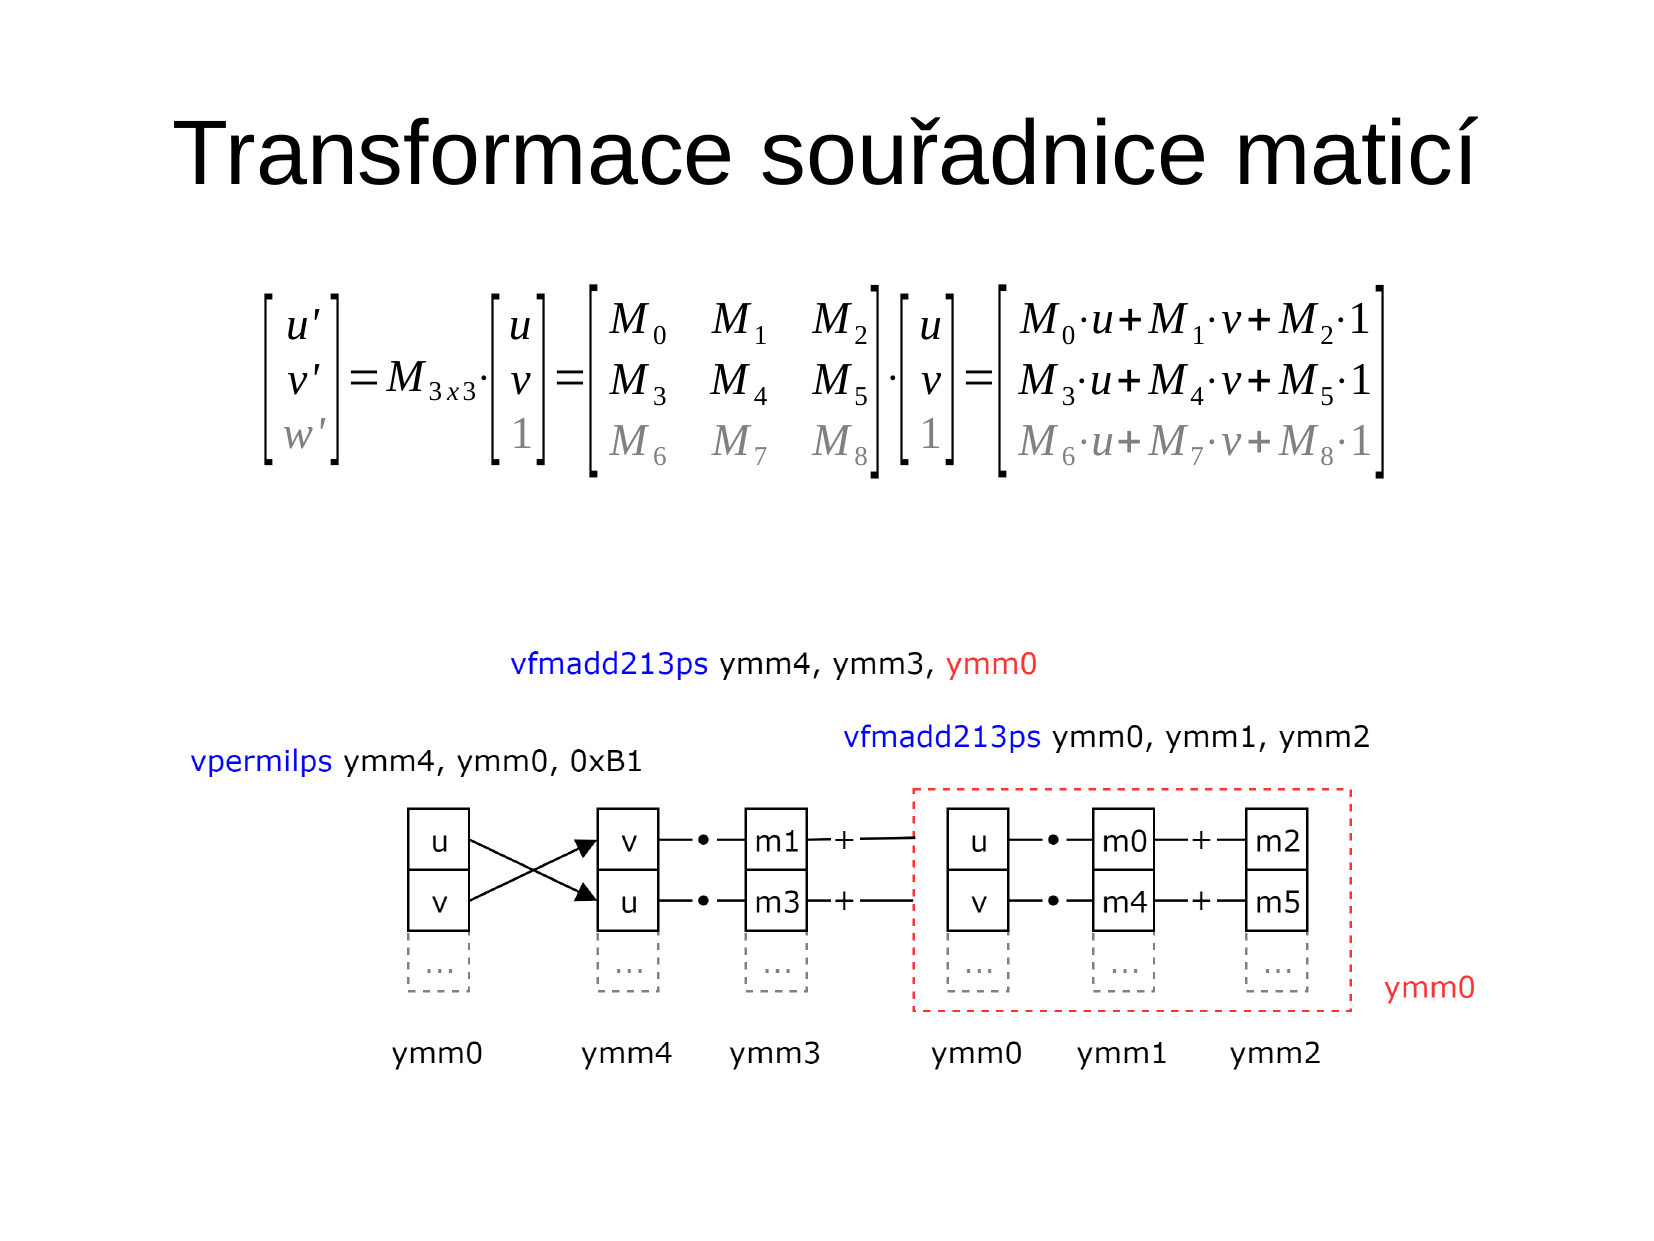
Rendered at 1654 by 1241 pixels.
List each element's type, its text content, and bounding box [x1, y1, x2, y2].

picture [171, 637, 1483, 1080]
chart [255, 283, 1399, 482]
title Transformace souřadnice maticí [82, 49, 1571, 257]
